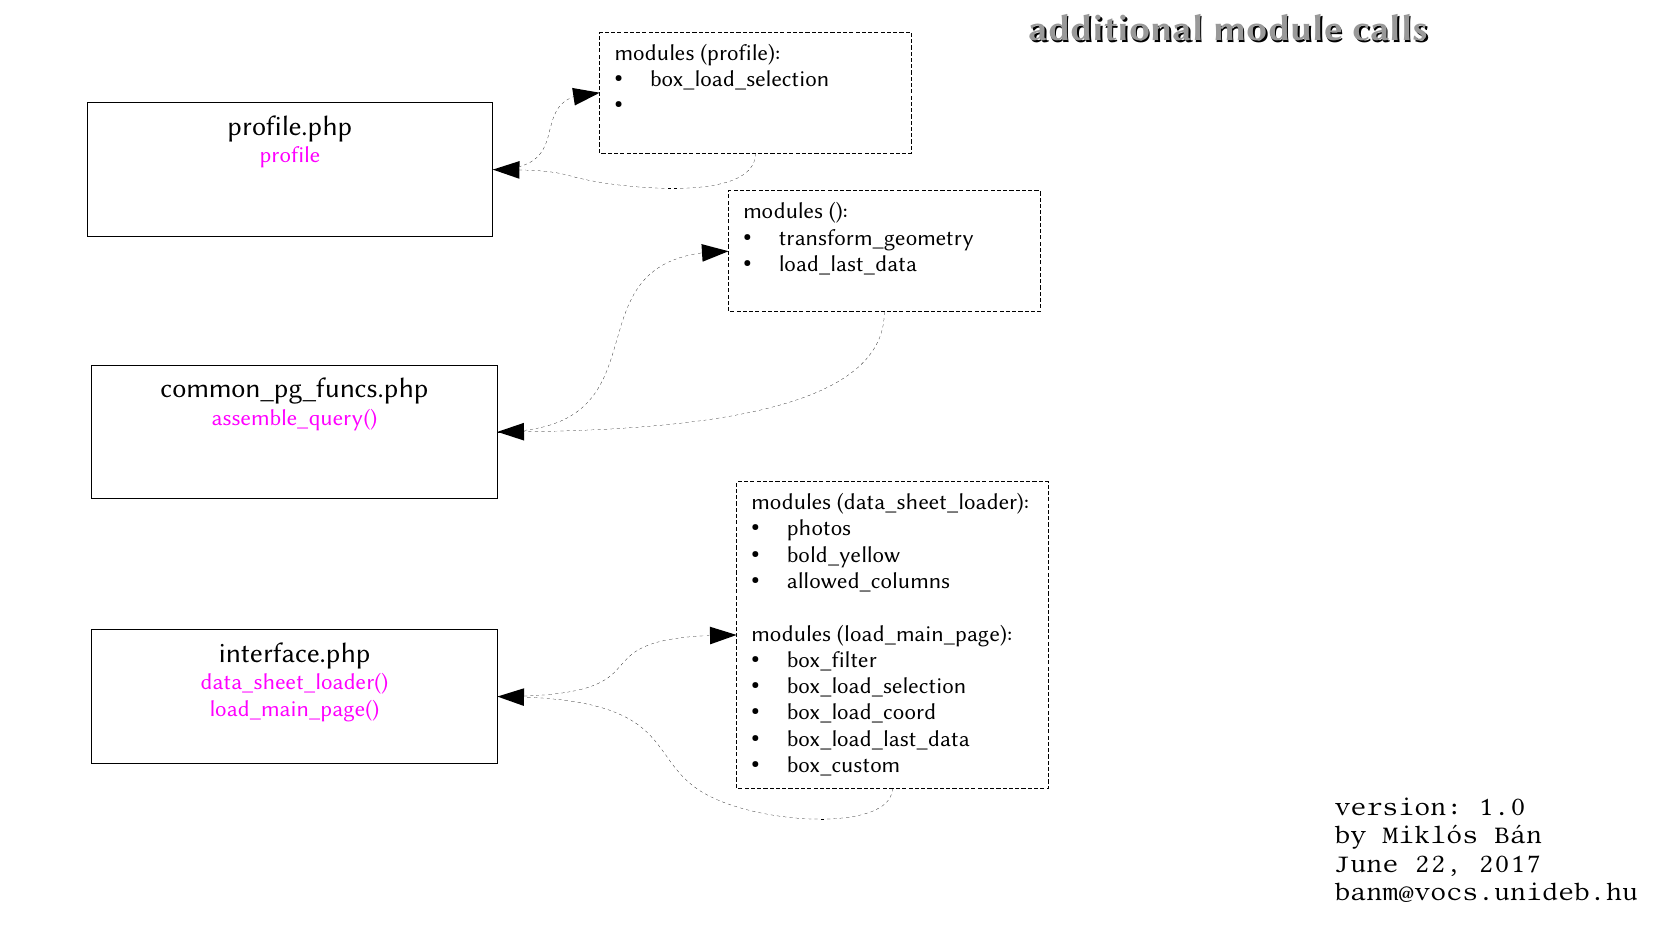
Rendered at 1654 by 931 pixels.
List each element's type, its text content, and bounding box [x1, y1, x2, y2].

text_box modules (): transform_geometry load_last_data [728, 190, 1041, 312]
text_box profile.php profile [87, 102, 493, 237]
text_box interface.php data_sheet_loader() load_main_page() [91, 629, 498, 764]
text_box modules (profile): box_load_selection [599, 32, 912, 154]
text_box version: 1.0 by Miklós Bán June 22, 2017 banm@vocs.unideb.hu [1319, 785, 1654, 931]
text_box common_pg_funcs.php assemble_query() [91, 365, 498, 499]
text_box modules (data_sheet_loader): photos bold_yellow allowed_columns modules (load_main_page): box_filter box_load_selection box_load_coord box_load_last_data box_custom [736, 481, 1049, 789]
text_box additional module calls [1014, 0, 1444, 58]
